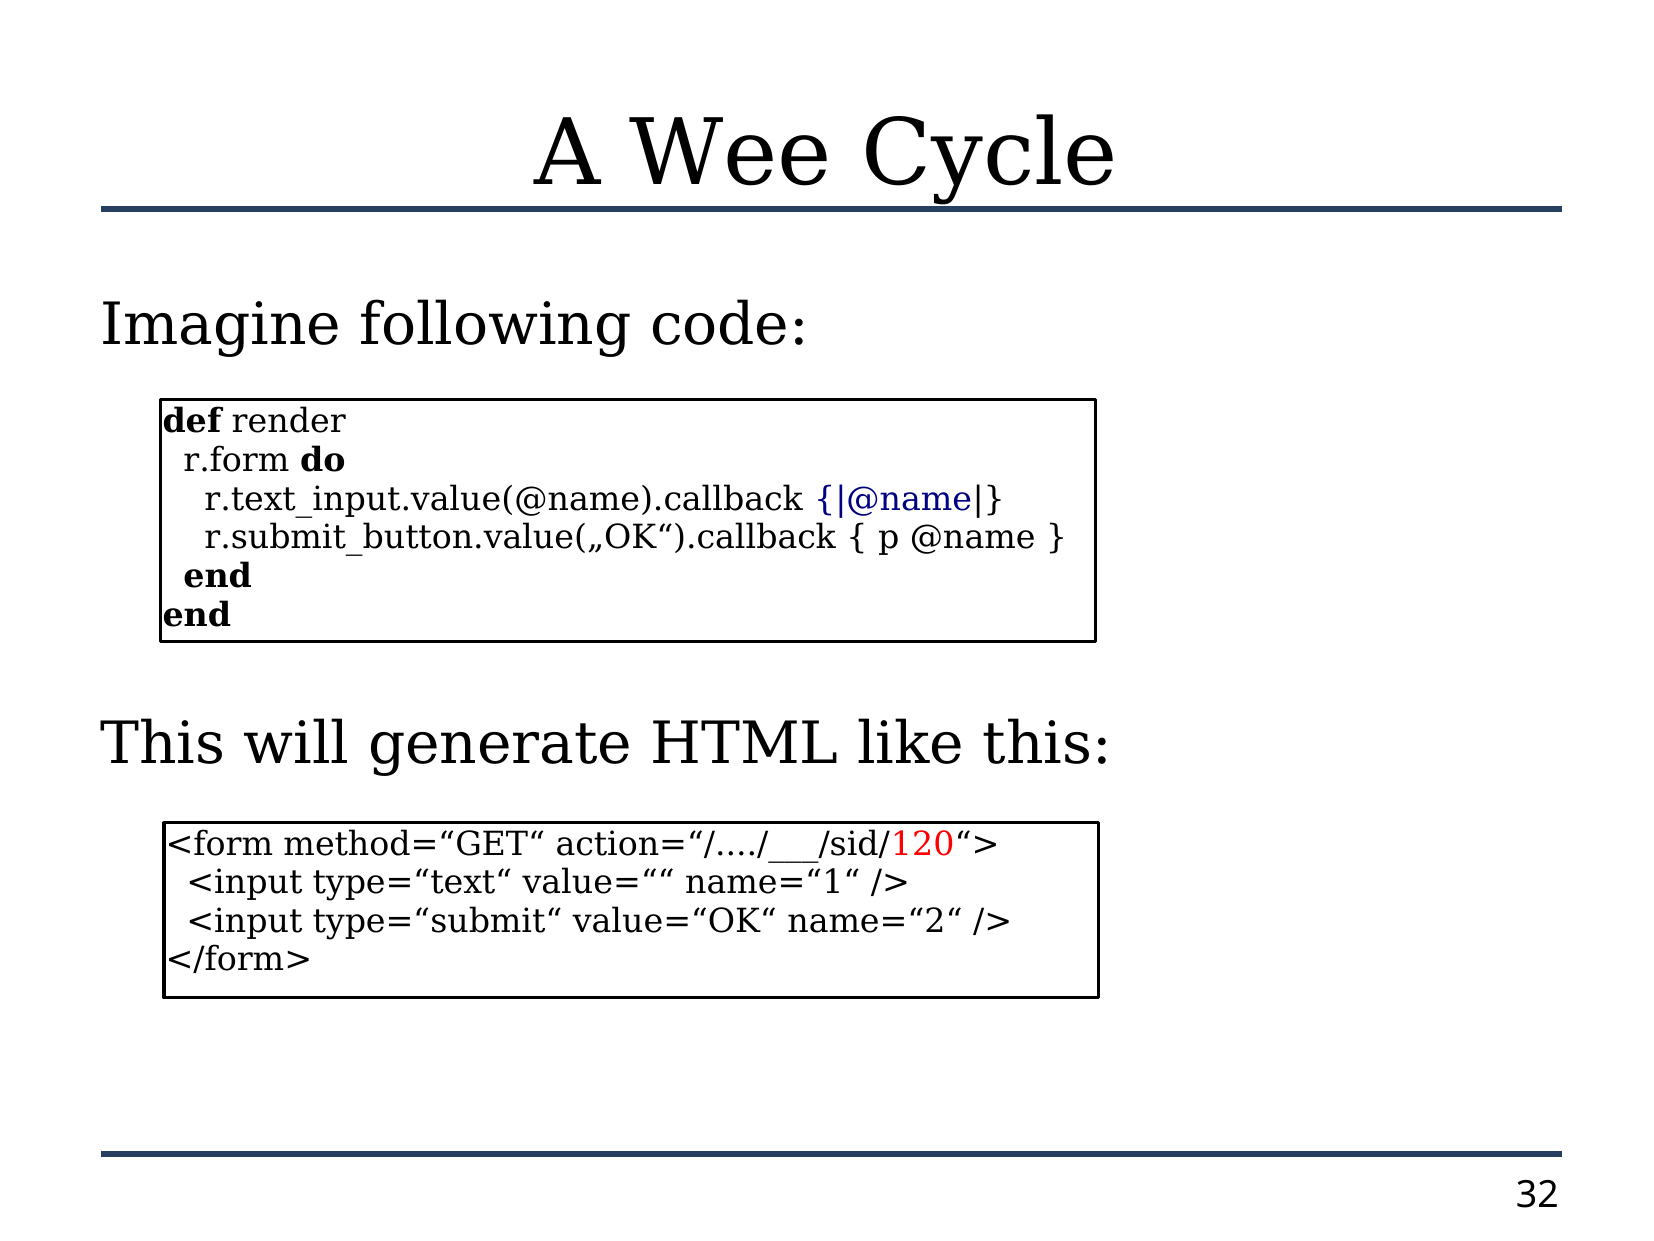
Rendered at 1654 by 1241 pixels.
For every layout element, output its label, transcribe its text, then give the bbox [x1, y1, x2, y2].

text_box def render r.form do r.text_input.value(@name).callback {|@name|} r.submit_button.value(„OK“).callback { p @name } end end [160, 399, 1096, 642]
list This will generate HTML like this: [82, 709, 1571, 792]
title A Wee Cycle [82, 49, 1571, 257]
list Imagine following code: [82, 290, 1571, 398]
text_box <form method=“GET“ action=“/..../___/sid/120“> <input type=“text“ value=““ name=“1“ /> <input type=“submit“ value=“OK“ name=“2“ /> </form> [163, 822, 1099, 998]
